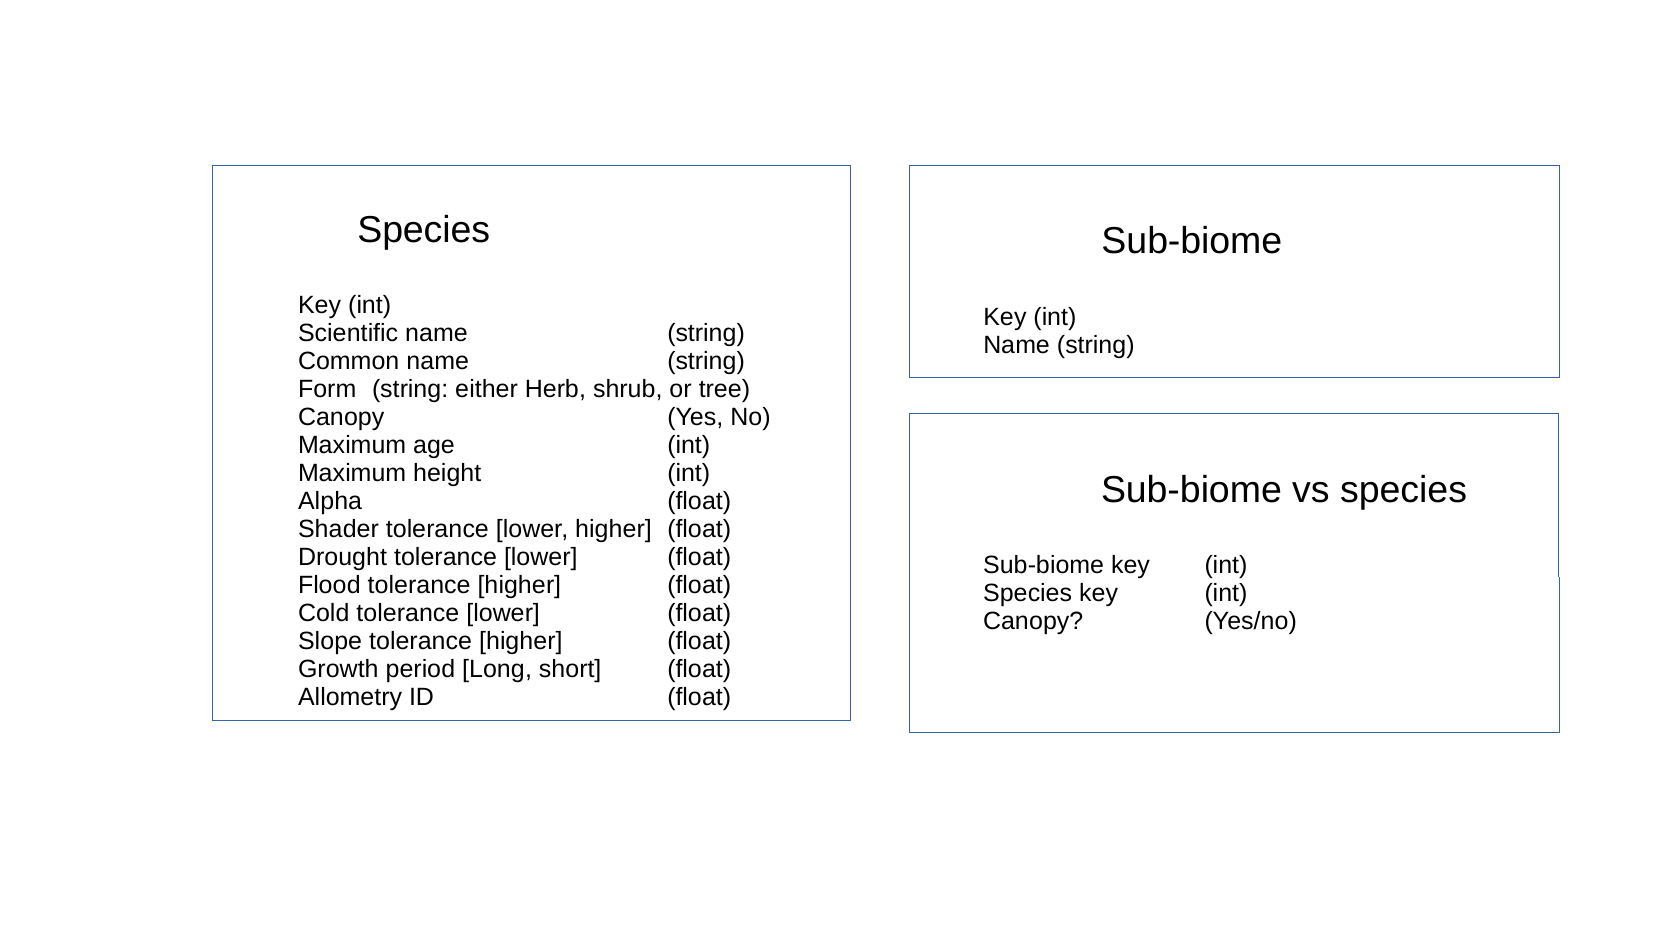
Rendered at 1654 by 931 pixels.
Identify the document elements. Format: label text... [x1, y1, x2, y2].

text_box Sub-biome vs species [1086, 460, 1524, 560]
text_box Sub-biome [1086, 212, 1406, 270]
text_box Key (int) Scientific name (string) Common name (string) Form (string: either Herb, shrub, or tree) Canopy (Yes, No) Maximum age (int) Maximum height (int) Alpha (float) Shader tolerance [lower, higher] (float) Drought tolerance [lower] (float) Flood tolerance [higher] (float) Cold tolerance [lower] (float) Slope tolerance [higher] (float) Growth period [Long, short] (float) Allometry ID (float) [283, 283, 839, 719]
text_box Key (int) Name (string) [968, 295, 1477, 367]
text_box Species [342, 200, 733, 258]
text_box Sub-biome key (int) Species key (int) Canopy? (Yes/no) [968, 543, 1477, 643]
